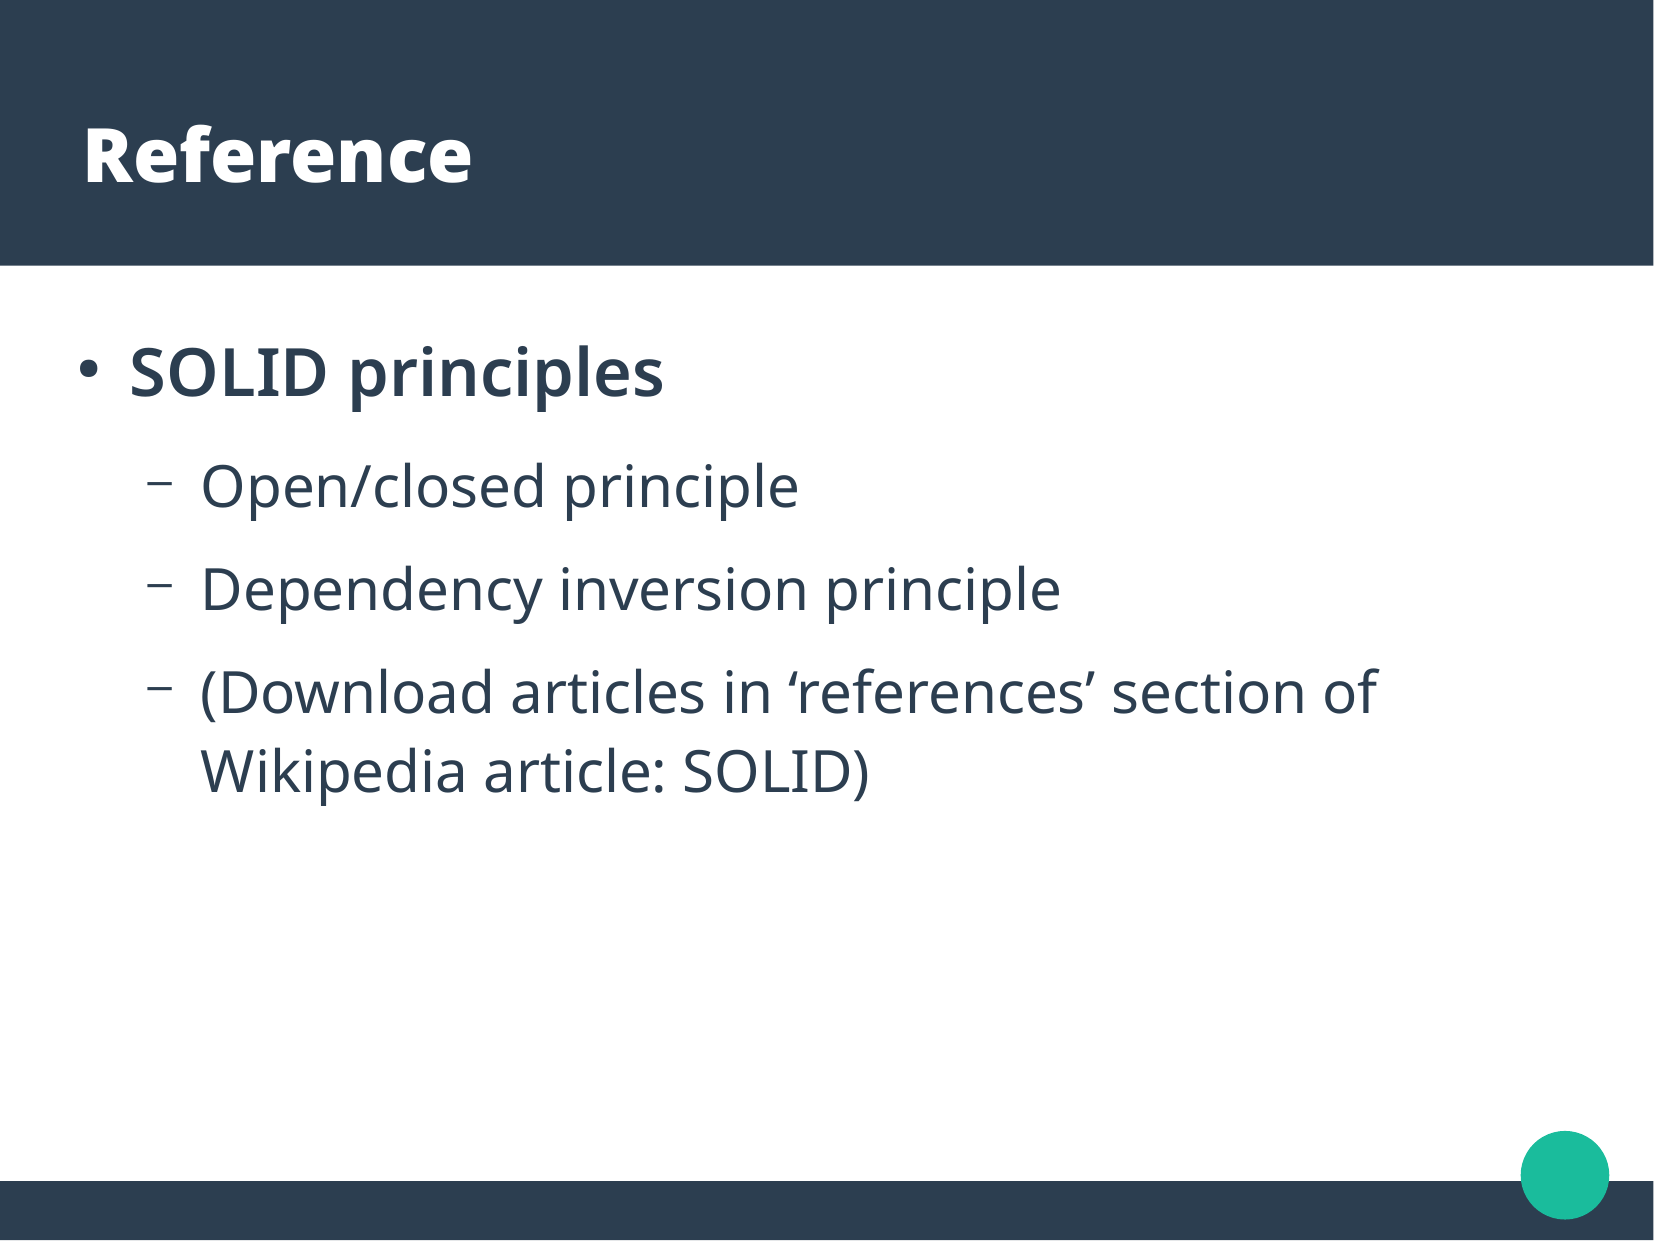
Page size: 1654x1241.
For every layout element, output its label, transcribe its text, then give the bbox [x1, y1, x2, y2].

list SOLID principles Open/closed principle Dependency inversion principle (Download articles in ‘references’ section of Wikipedia article: SOLID) [59, 324, 1595, 1152]
title Reference [82, 49, 1571, 257]
